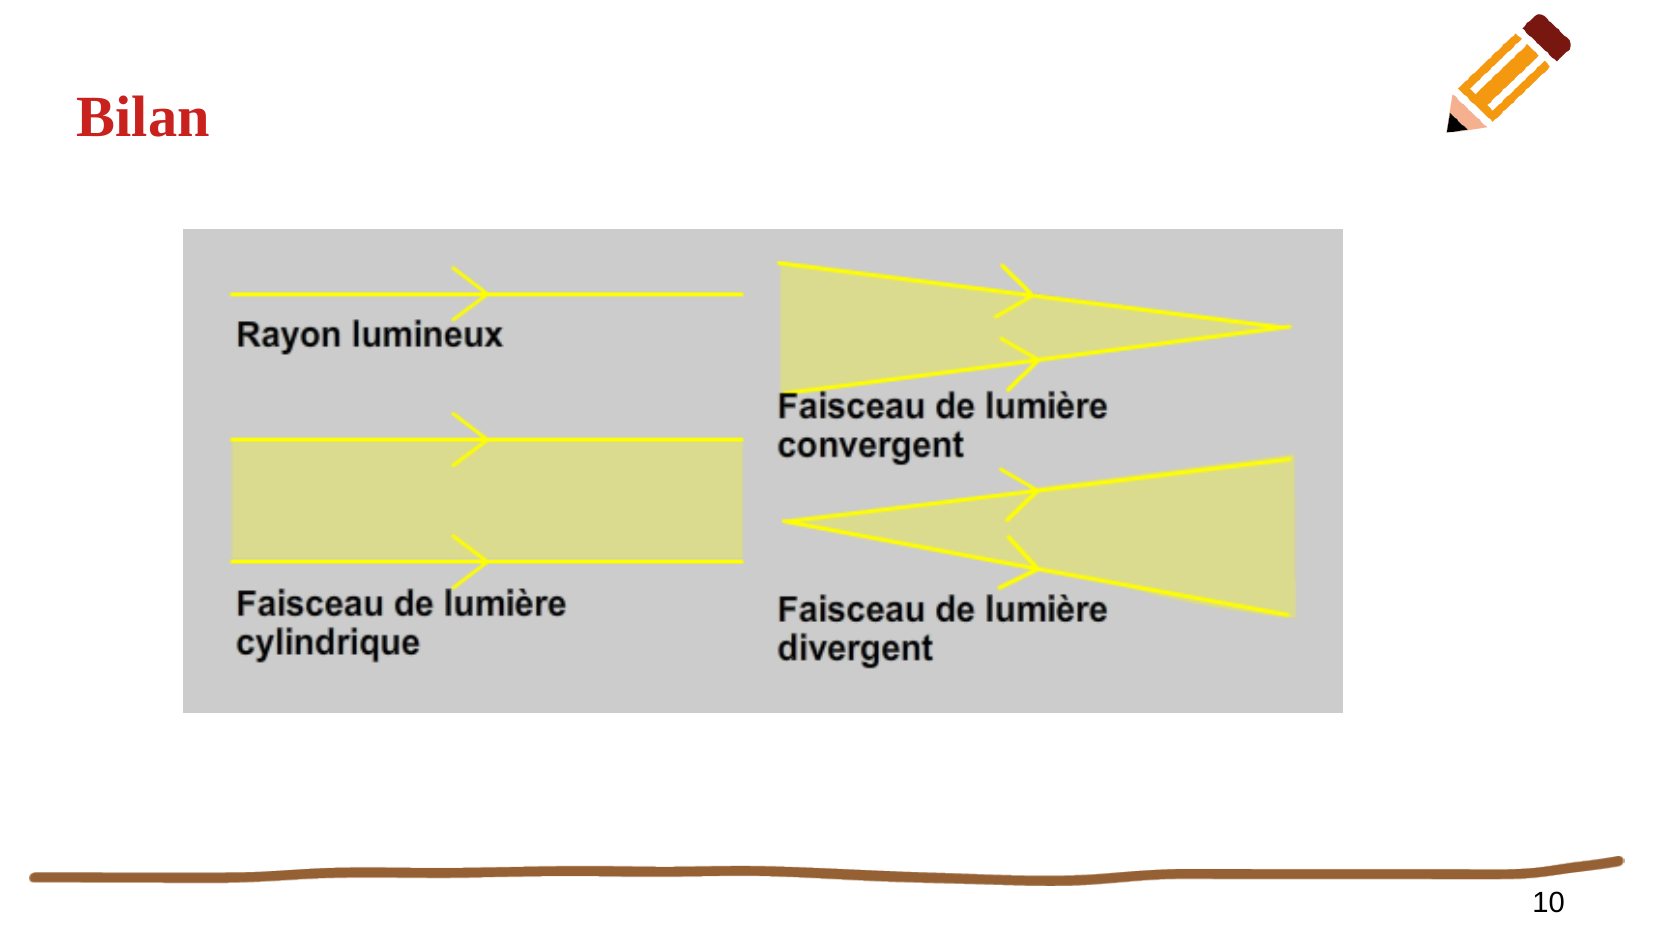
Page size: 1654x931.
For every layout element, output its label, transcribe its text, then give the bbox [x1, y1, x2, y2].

picture [183, 229, 1343, 713]
title Bilan [76, 64, 1436, 169]
picture [29, 856, 1625, 886]
picture [1446, 14, 1571, 133]
